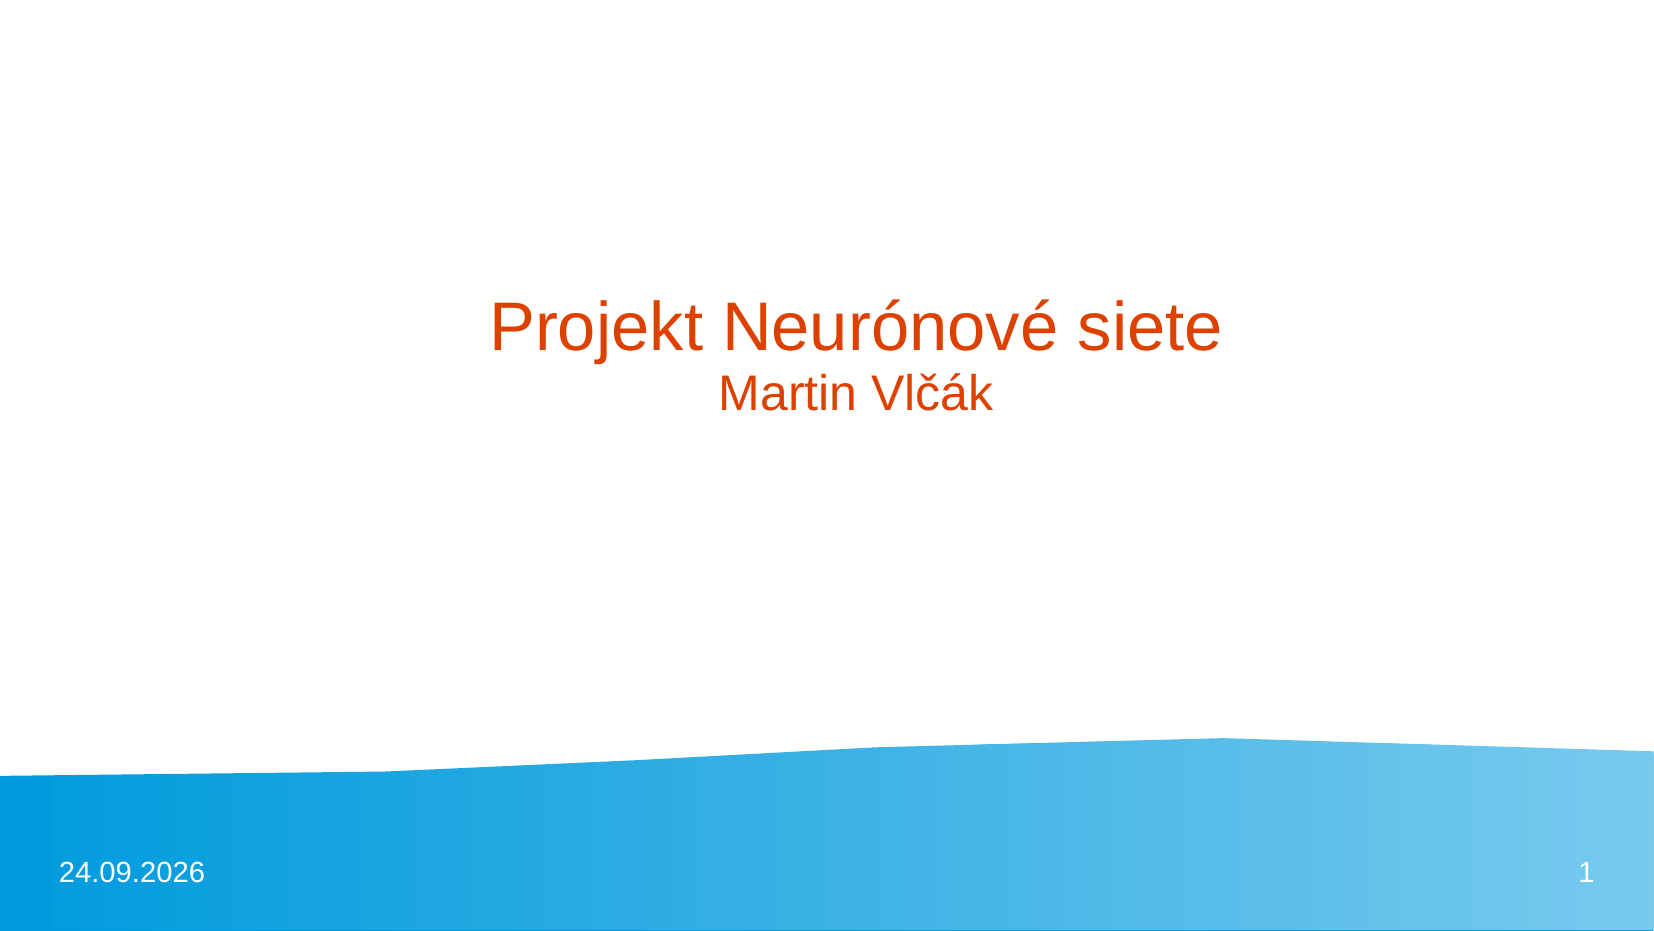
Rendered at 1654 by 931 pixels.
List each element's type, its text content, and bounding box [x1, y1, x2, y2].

title Projekt Neurónové siete Martin Vlčák [118, 265, 1595, 443]
